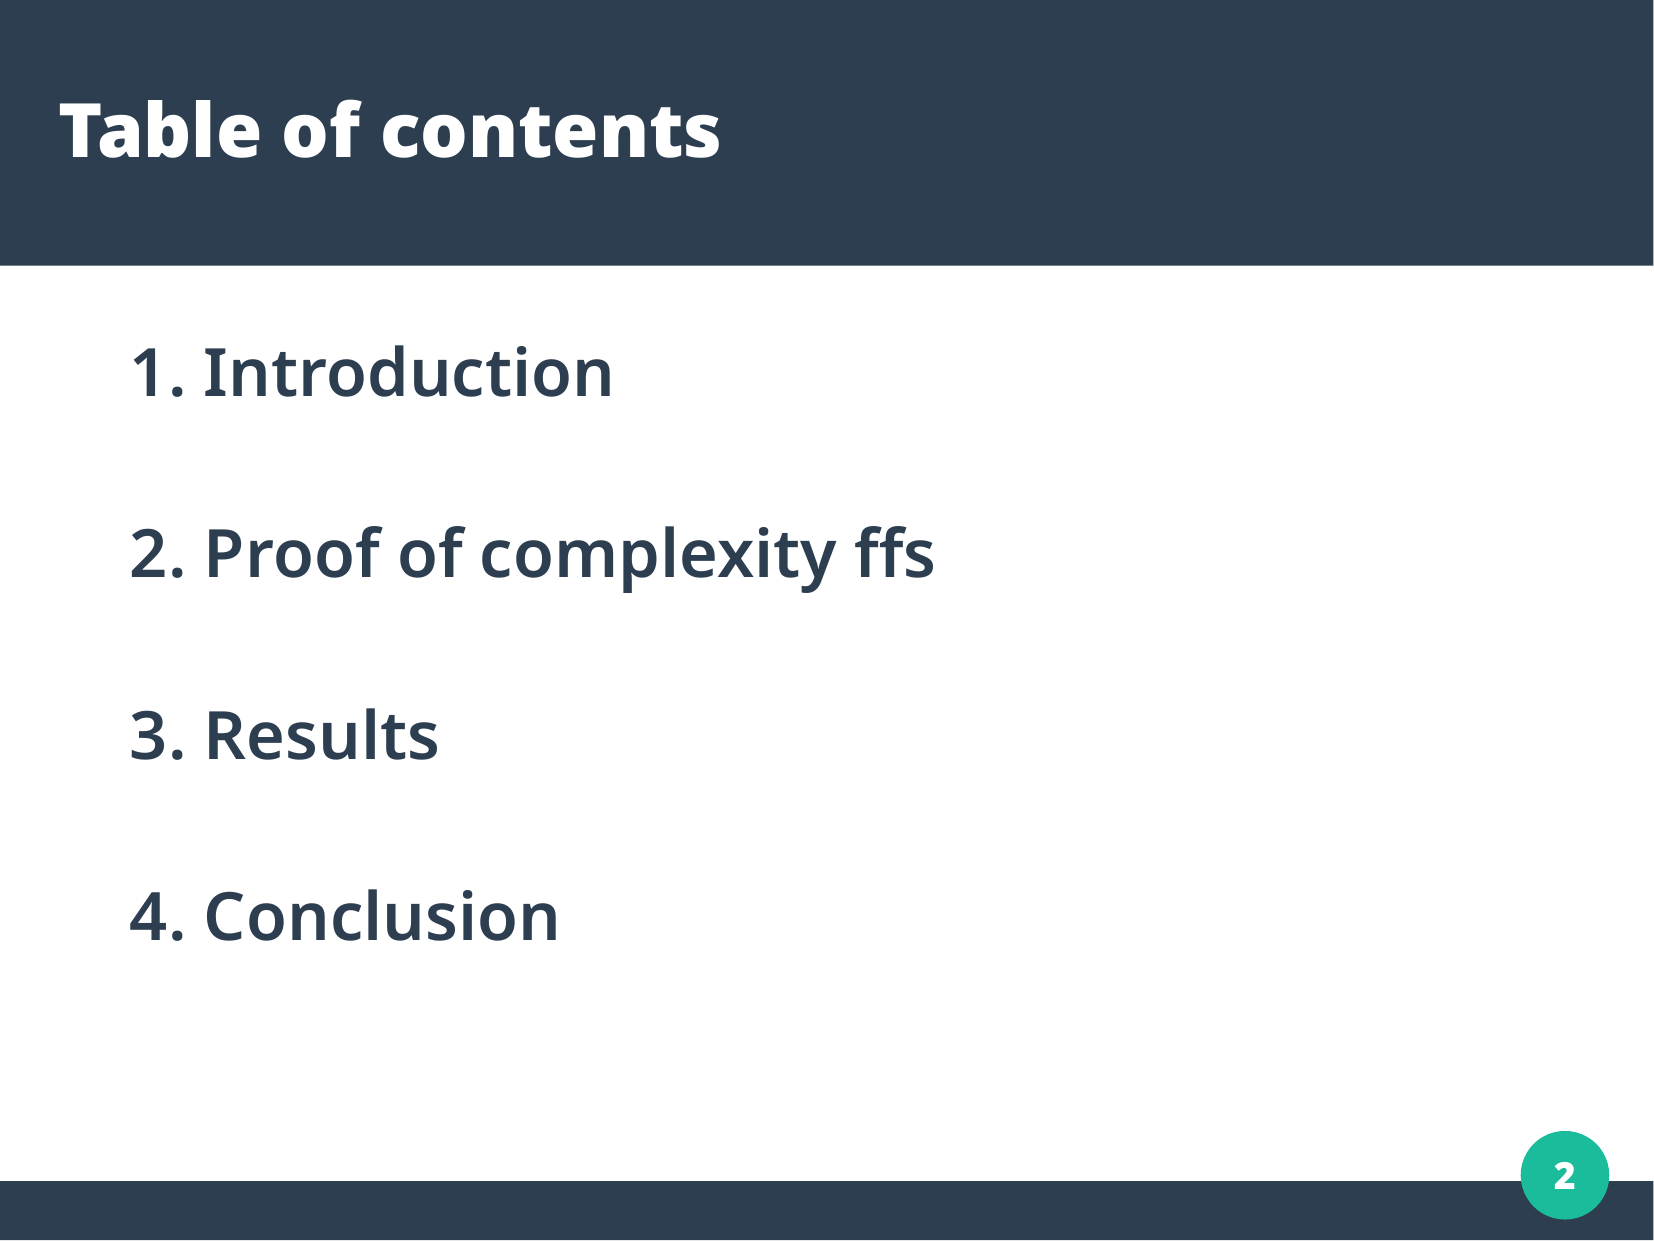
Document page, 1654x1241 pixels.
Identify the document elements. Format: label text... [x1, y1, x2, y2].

list 1. Introduction 2. Proof of complexity ffs 3. Results 4. Conclusion [59, 324, 1595, 1152]
title Table of contents [59, 49, 1595, 207]
